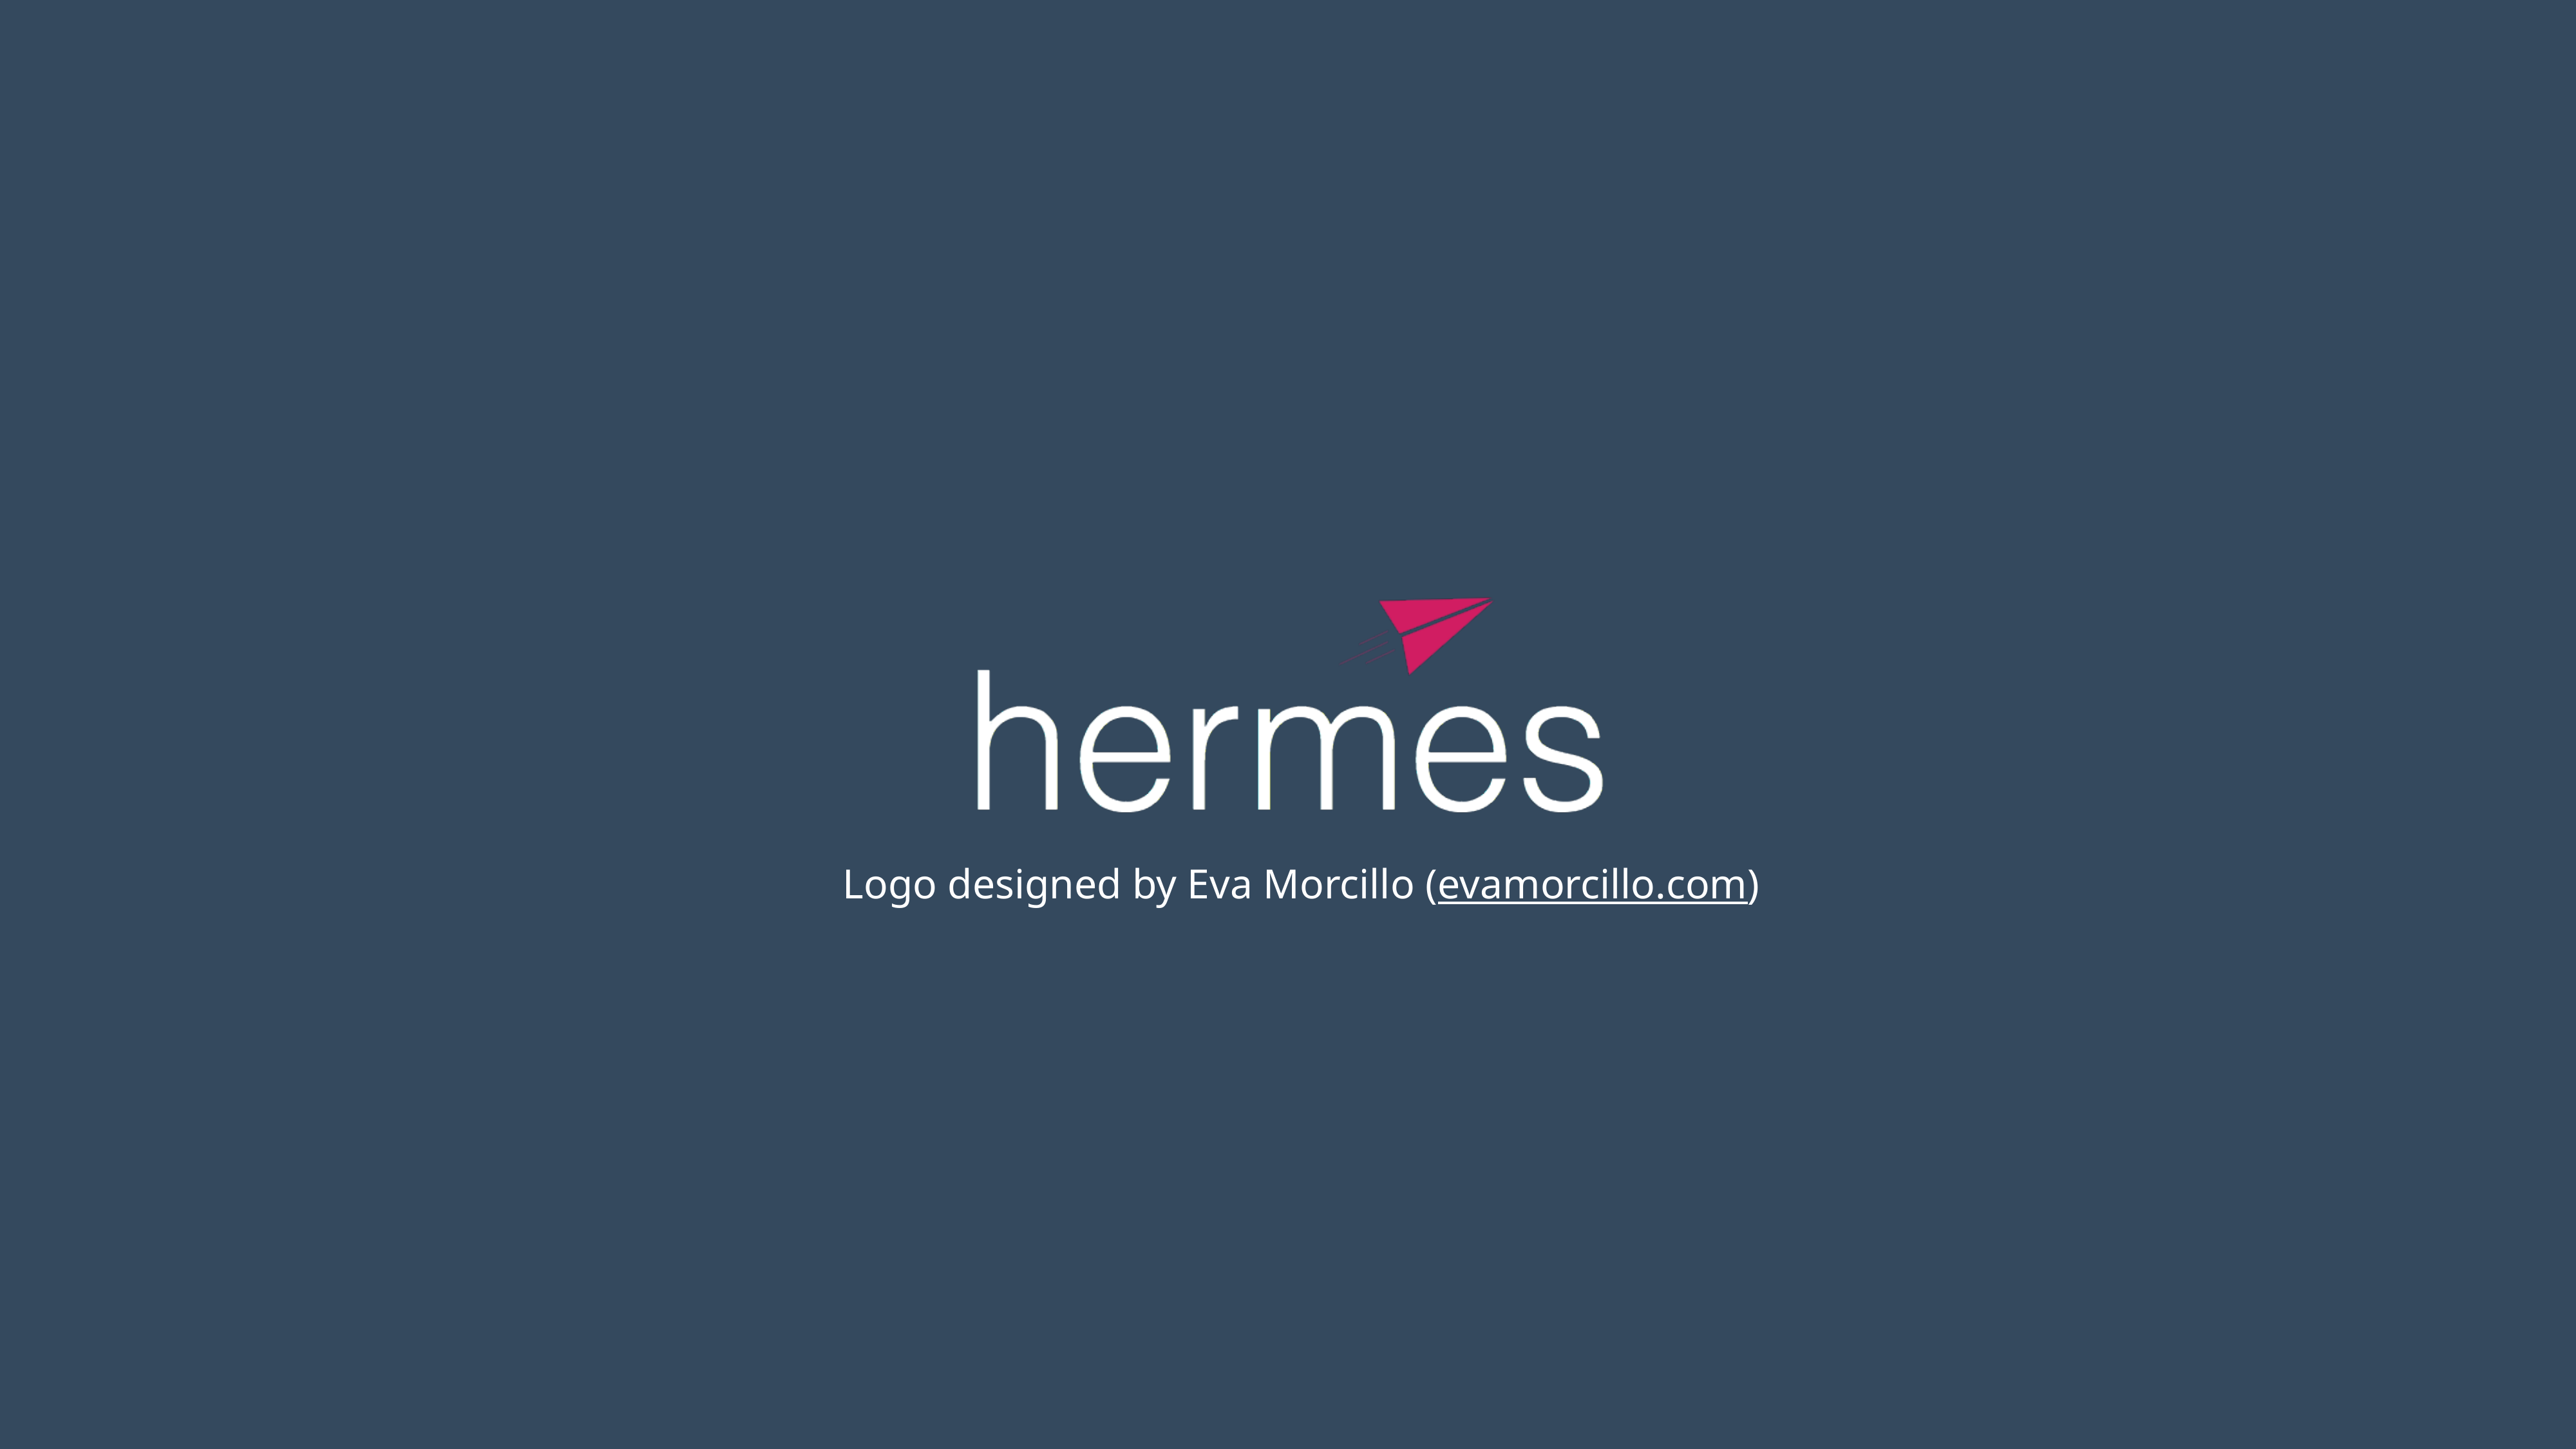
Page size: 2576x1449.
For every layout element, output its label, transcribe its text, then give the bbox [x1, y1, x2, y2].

text_box Logo designed by Eva Morcillo (evamorcillo.com) [837, 853, 1766, 918]
picture [944, 562, 1632, 853]
